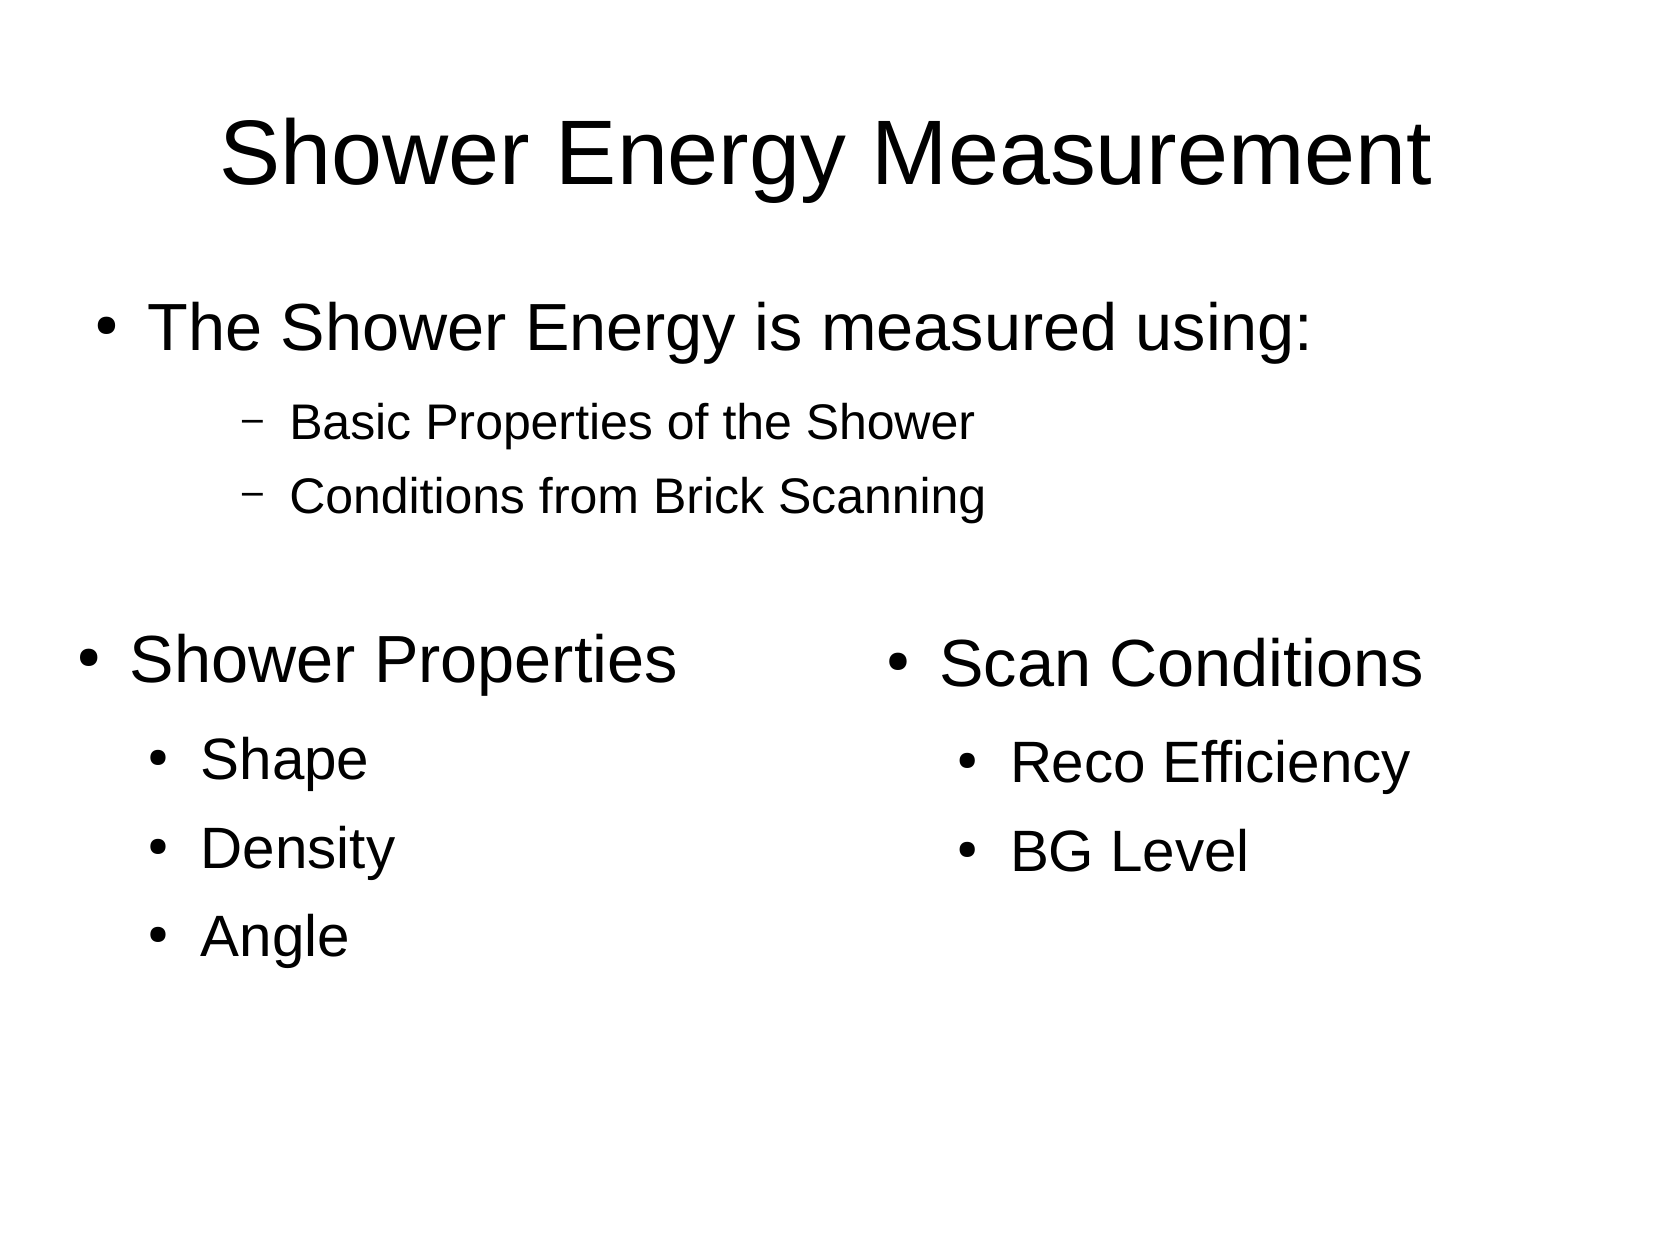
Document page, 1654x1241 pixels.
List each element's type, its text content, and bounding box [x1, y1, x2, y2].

list The Shower Energy is measured using: Basic Properties of the Shower Conditions from Brick Scanning [76, 290, 1530, 562]
list Shower Properties Shape Density Angle [59, 622, 786, 1241]
title Shower Energy Measurement [82, 49, 1571, 257]
list Scan Conditions Reco Efficiency BG Level [868, 625, 1595, 1241]
